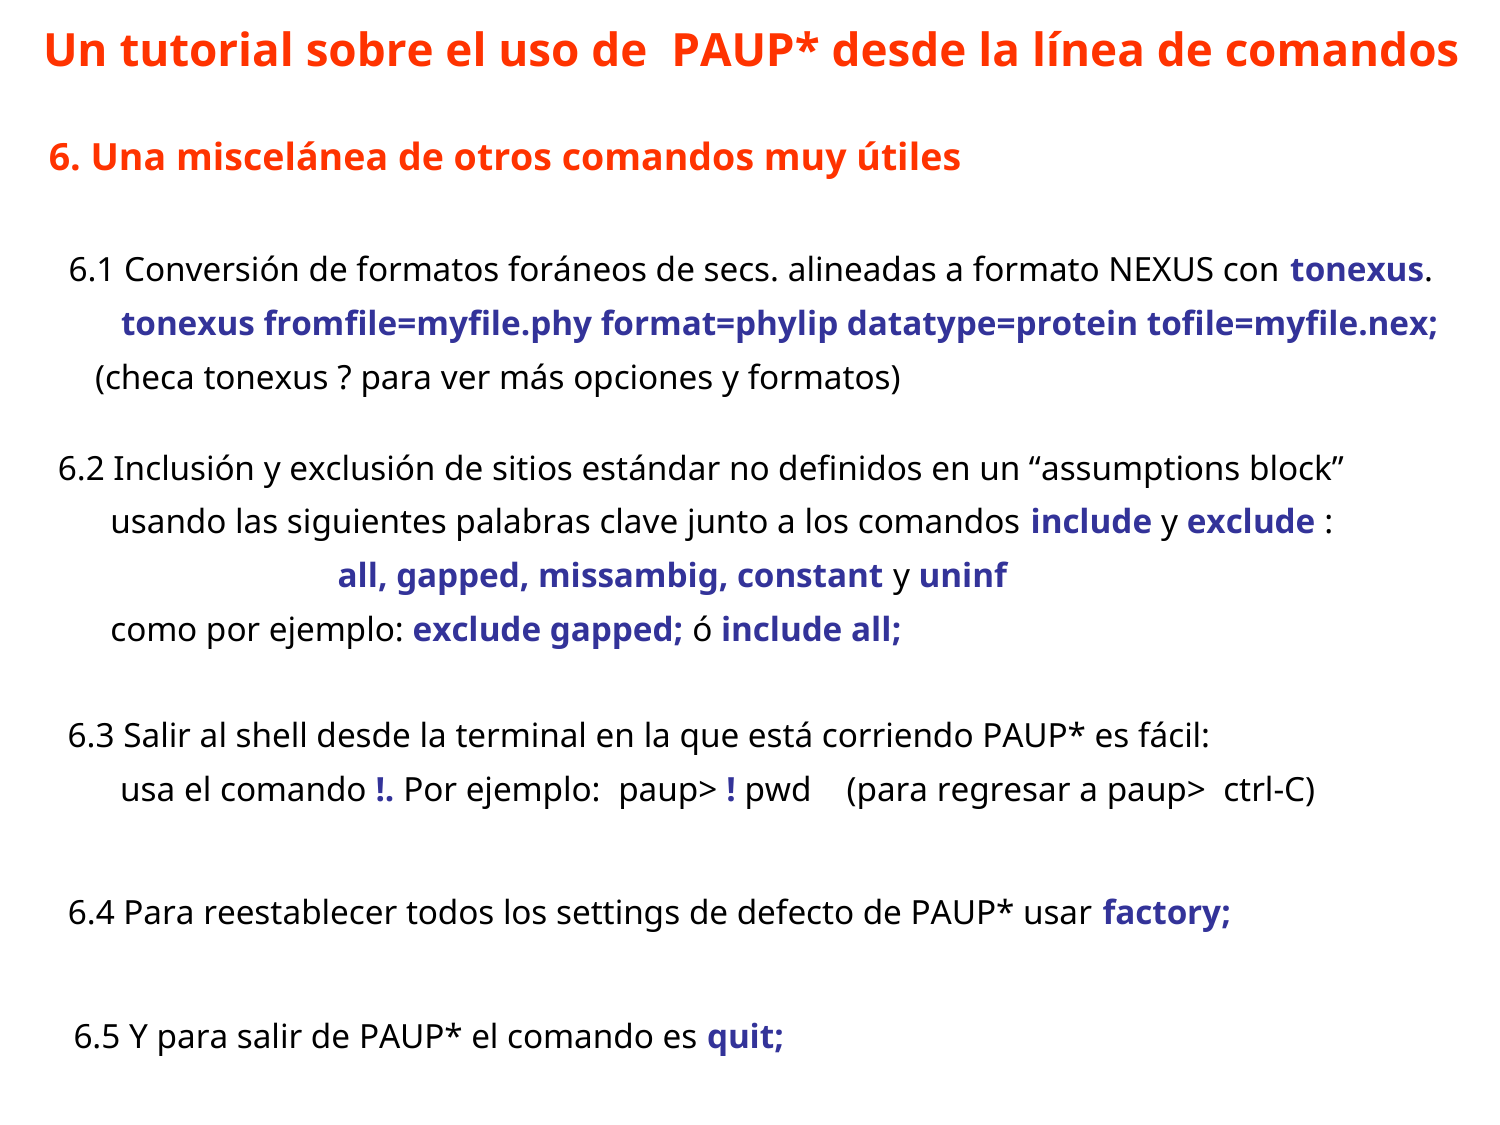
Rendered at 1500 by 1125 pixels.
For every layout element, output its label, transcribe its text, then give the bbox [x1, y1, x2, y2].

text_box 6.2 Inclusión y exclusión de sitios estándar no definidos en un “assumptions block” usando las siguientes palabras clave junto a los comandos include y exclude : all, gapped, missambig, constant y uninf como por ejemplo: exclude gapped; ó include all; [43, 425, 1361, 657]
text_box 6.1 Conversión de formatos foráneos de secs. alineadas a formato NEXUS con tonexus. tonexus fromfile=myfile.phy format=phylip datatype=protein tofile=myfile.nex; (checa tonexus ? para ver más opciones y formatos) [53, 226, 1465, 404]
text_box 6.5 Y para salir de PAUP* el comando es quit; [58, 993, 1394, 1064]
text_box 6. Una miscelánea de otros comandos muy útiles [33, 125, 1090, 186]
text_box 6.4 Para reestablecer todos los settings de defecto de PAUP* usar factory; [53, 869, 1389, 939]
text_box 6.3 Salir al shell desde la terminal en la que está corriendo PAUP* es fácil: usa el comando !. Por ejemplo: paup> ! pwd (para regresar a paup> ctrl-C) [52, 692, 1388, 816]
text_box Un tutorial sobre el uso de PAUP* desde la línea de comandos [28, 13, 1475, 84]
